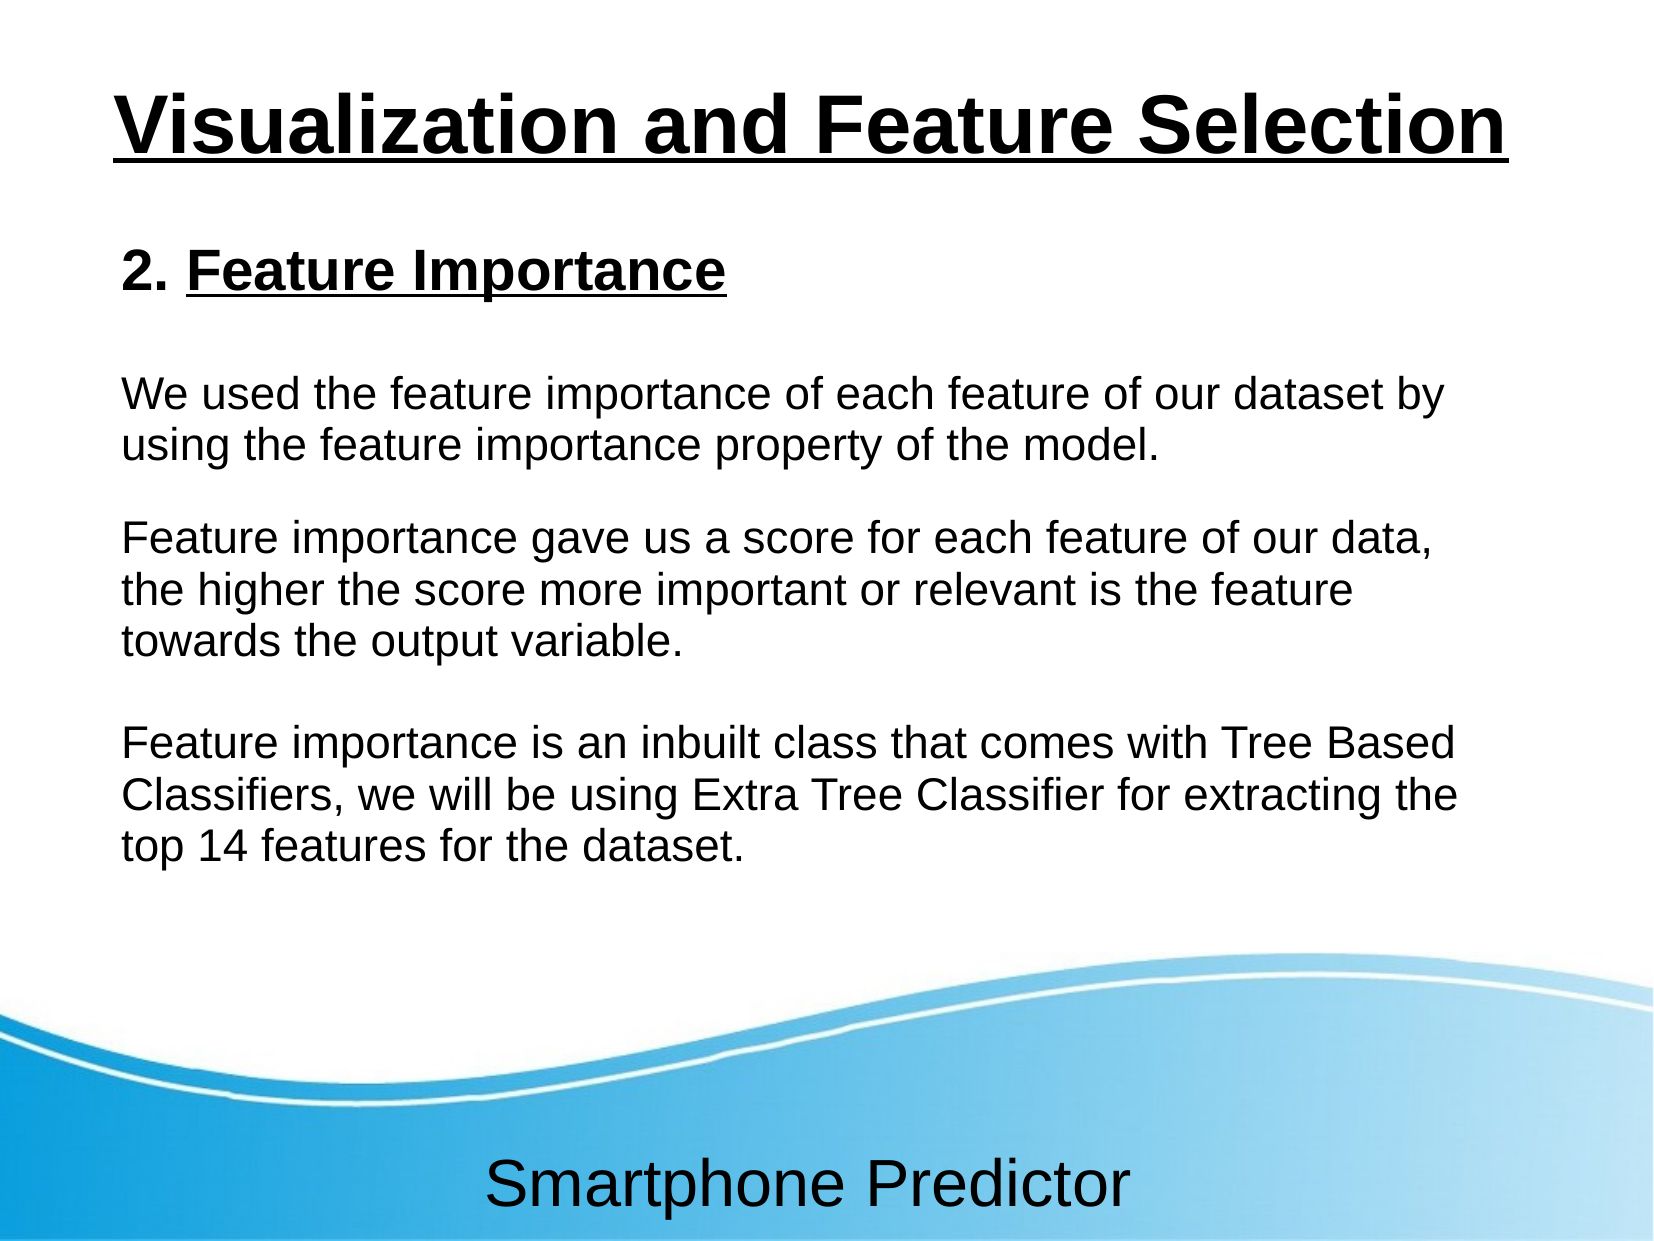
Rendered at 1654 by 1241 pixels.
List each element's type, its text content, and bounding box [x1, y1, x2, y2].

list Smartphone Predictor [413, 1145, 1264, 1231]
text_box 2. Feature Importance We used the feature importance of each feature of our dataset by using the feature importance property of the model. Feature importance gave us a score for each feature of our data, the higher the score more important or relevant is the feature towards the output variable. Feature importance is an inbuilt class that comes with Tree Based Classifiers, we will be using Extra Tree Classifier for extracting the top 14 features for the dataset. [106, 230, 1524, 879]
picture [0, 952, 1654, 1241]
text_box Visualization and Feature Selection [98, 70, 1524, 179]
